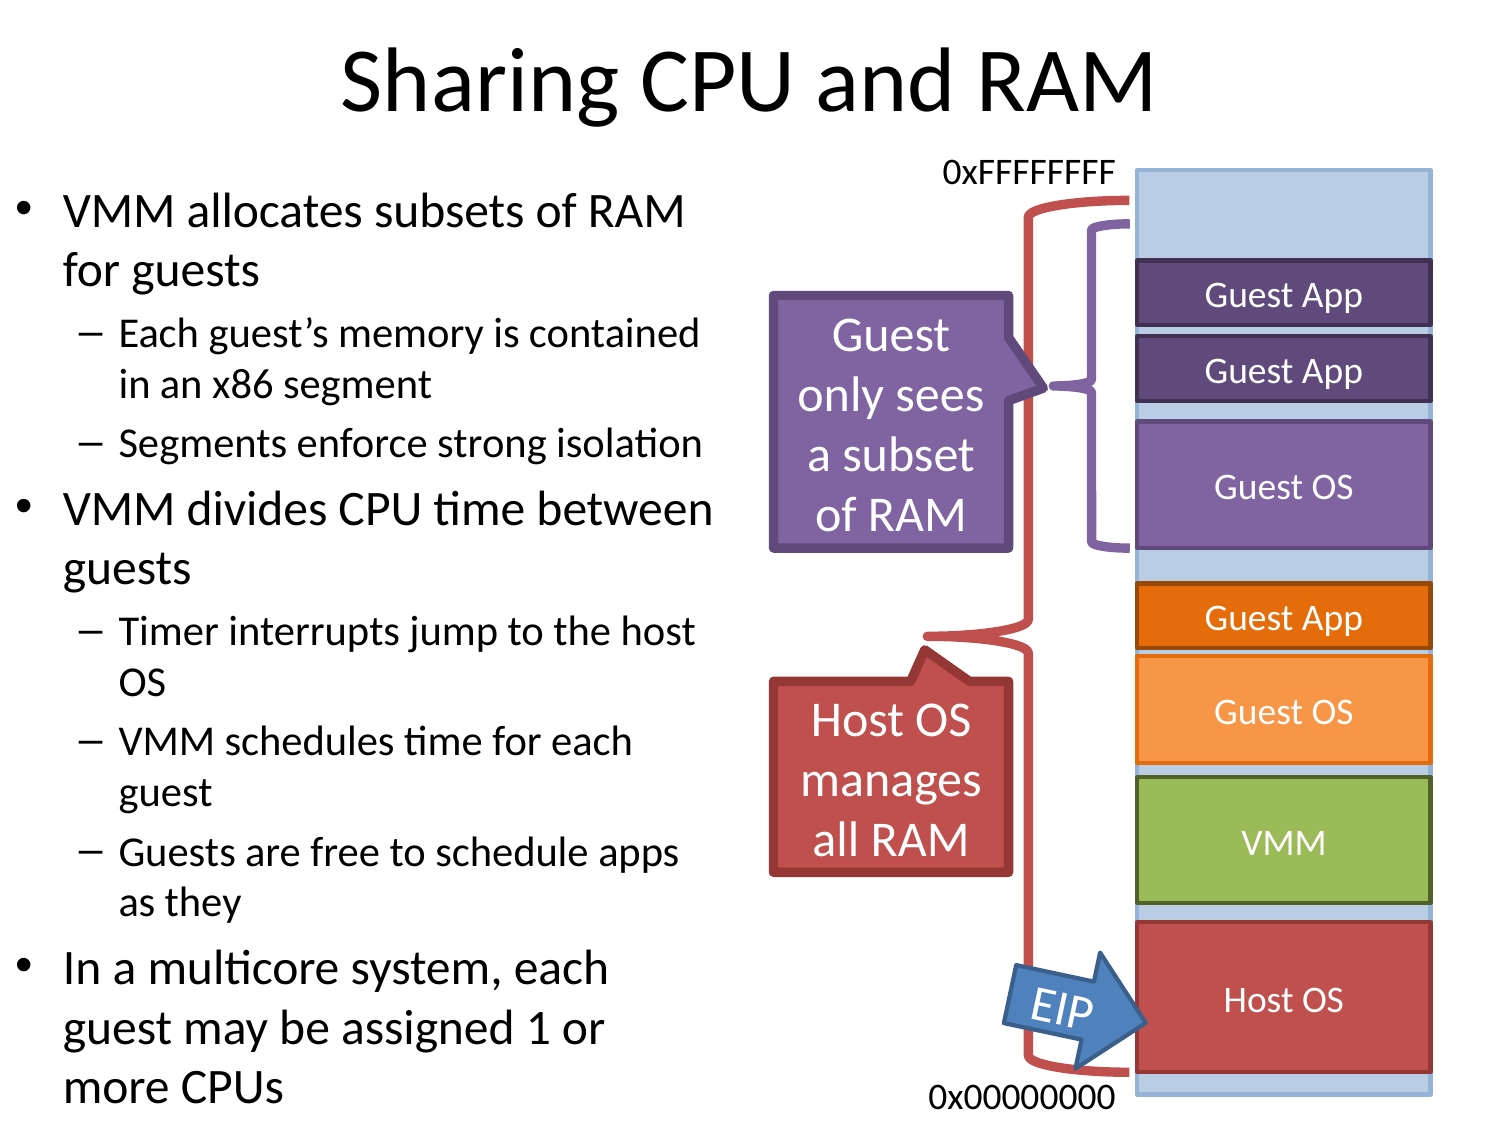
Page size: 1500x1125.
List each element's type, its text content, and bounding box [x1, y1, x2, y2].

text_box [1137, 326, 1431, 336]
text_box VMM [1137, 776, 1431, 904]
text_box Guest only sees a subset of RAM [773, 295, 1044, 549]
title Sharing CPU and RAM [75, 0, 1425, 150]
text_box Guest OS [1137, 655, 1431, 763]
text_box Guest App [1137, 336, 1431, 402]
text_box Host OS [1137, 922, 1431, 1073]
text_box [1137, 549, 1431, 583]
text_box Guest OS [1137, 421, 1431, 549]
text_box [1137, 649, 1431, 655]
text_box 0xFFFFFFFF [927, 139, 1131, 200]
text_box [1137, 763, 1431, 776]
text_box Guest App [1137, 260, 1431, 326]
text_box [1137, 904, 1431, 922]
text_box [1137, 1073, 1431, 1095]
text_box Host OS manages all RAM [773, 649, 1009, 873]
text_box 0x00000000 [913, 1064, 1131, 1125]
text_box EIP [1003, 952, 1146, 1069]
list VMM allocates subsets of RAM for guests Each guest’s memory is contained in an x86 segment Segments enforce strong isolation VMM divides CPU time between guests Timer interrupts jump to the host OS VMM schedules time for each guest Guests are free to schedule apps as they In a multicore system, each guest may be assigned 1 or more CPUs [0, 170, 734, 1125]
text_box [1137, 170, 1431, 260]
text_box Guest App [1137, 583, 1431, 649]
text_box [1137, 402, 1431, 421]
